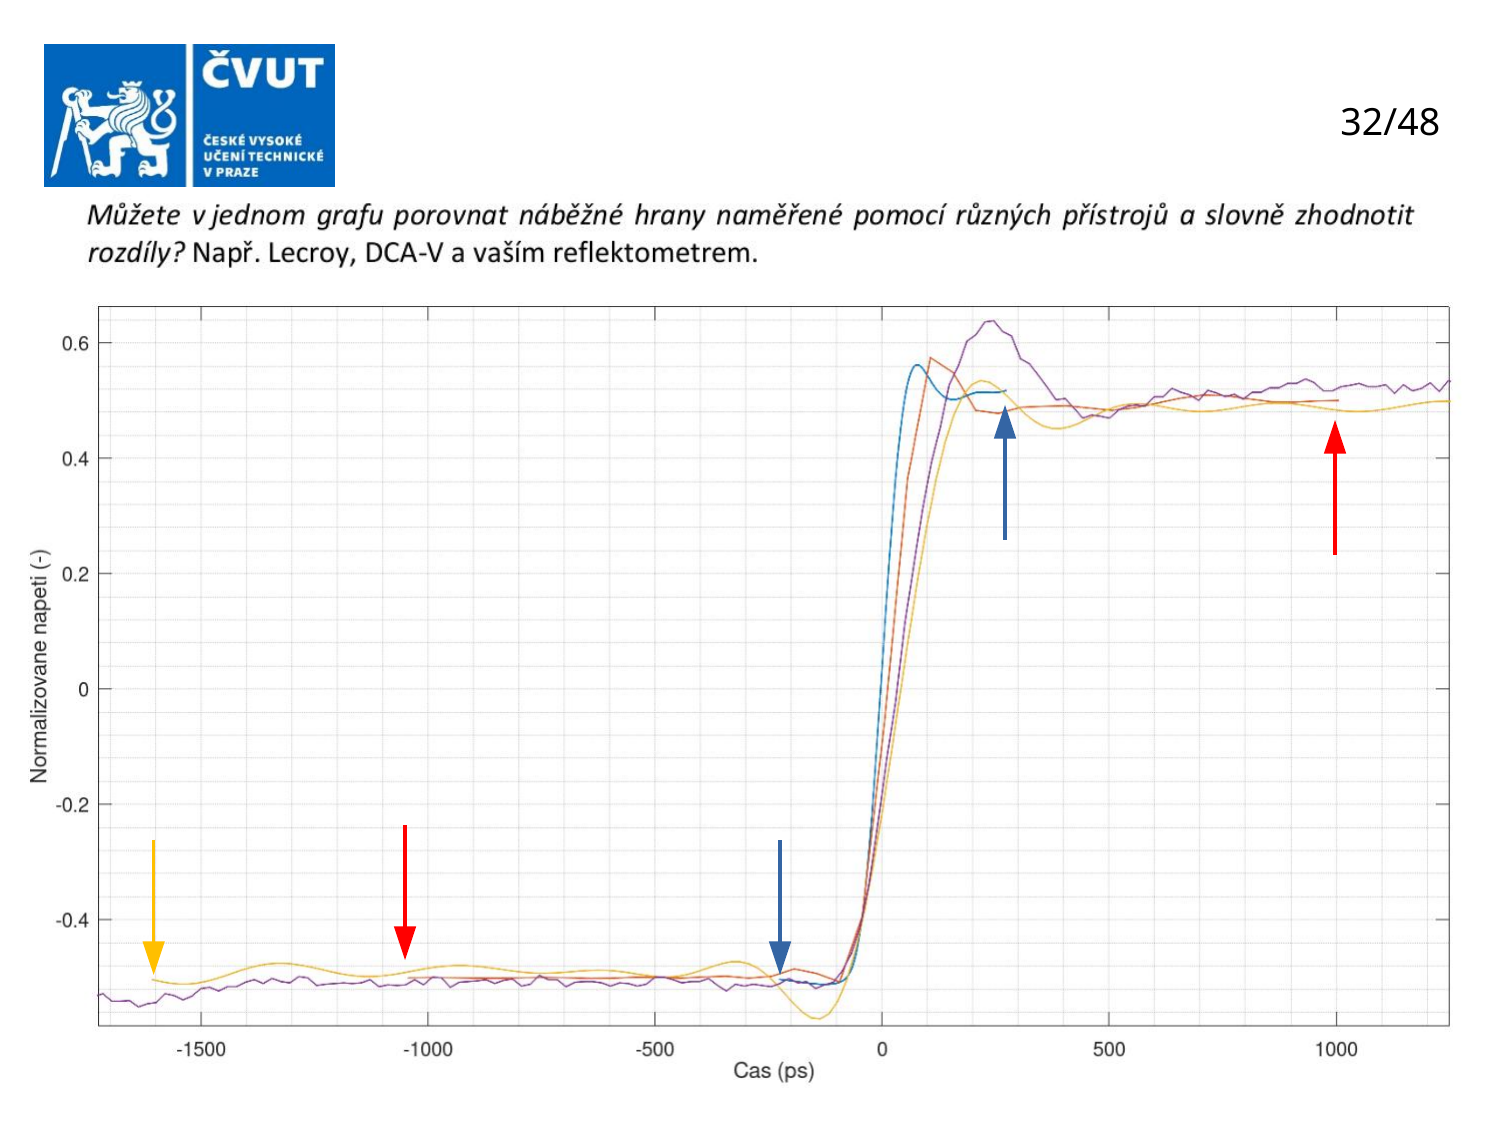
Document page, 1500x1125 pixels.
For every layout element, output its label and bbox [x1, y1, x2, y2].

picture [75, 194, 1426, 275]
picture [44, 44, 335, 187]
picture [20, 286, 1476, 1089]
